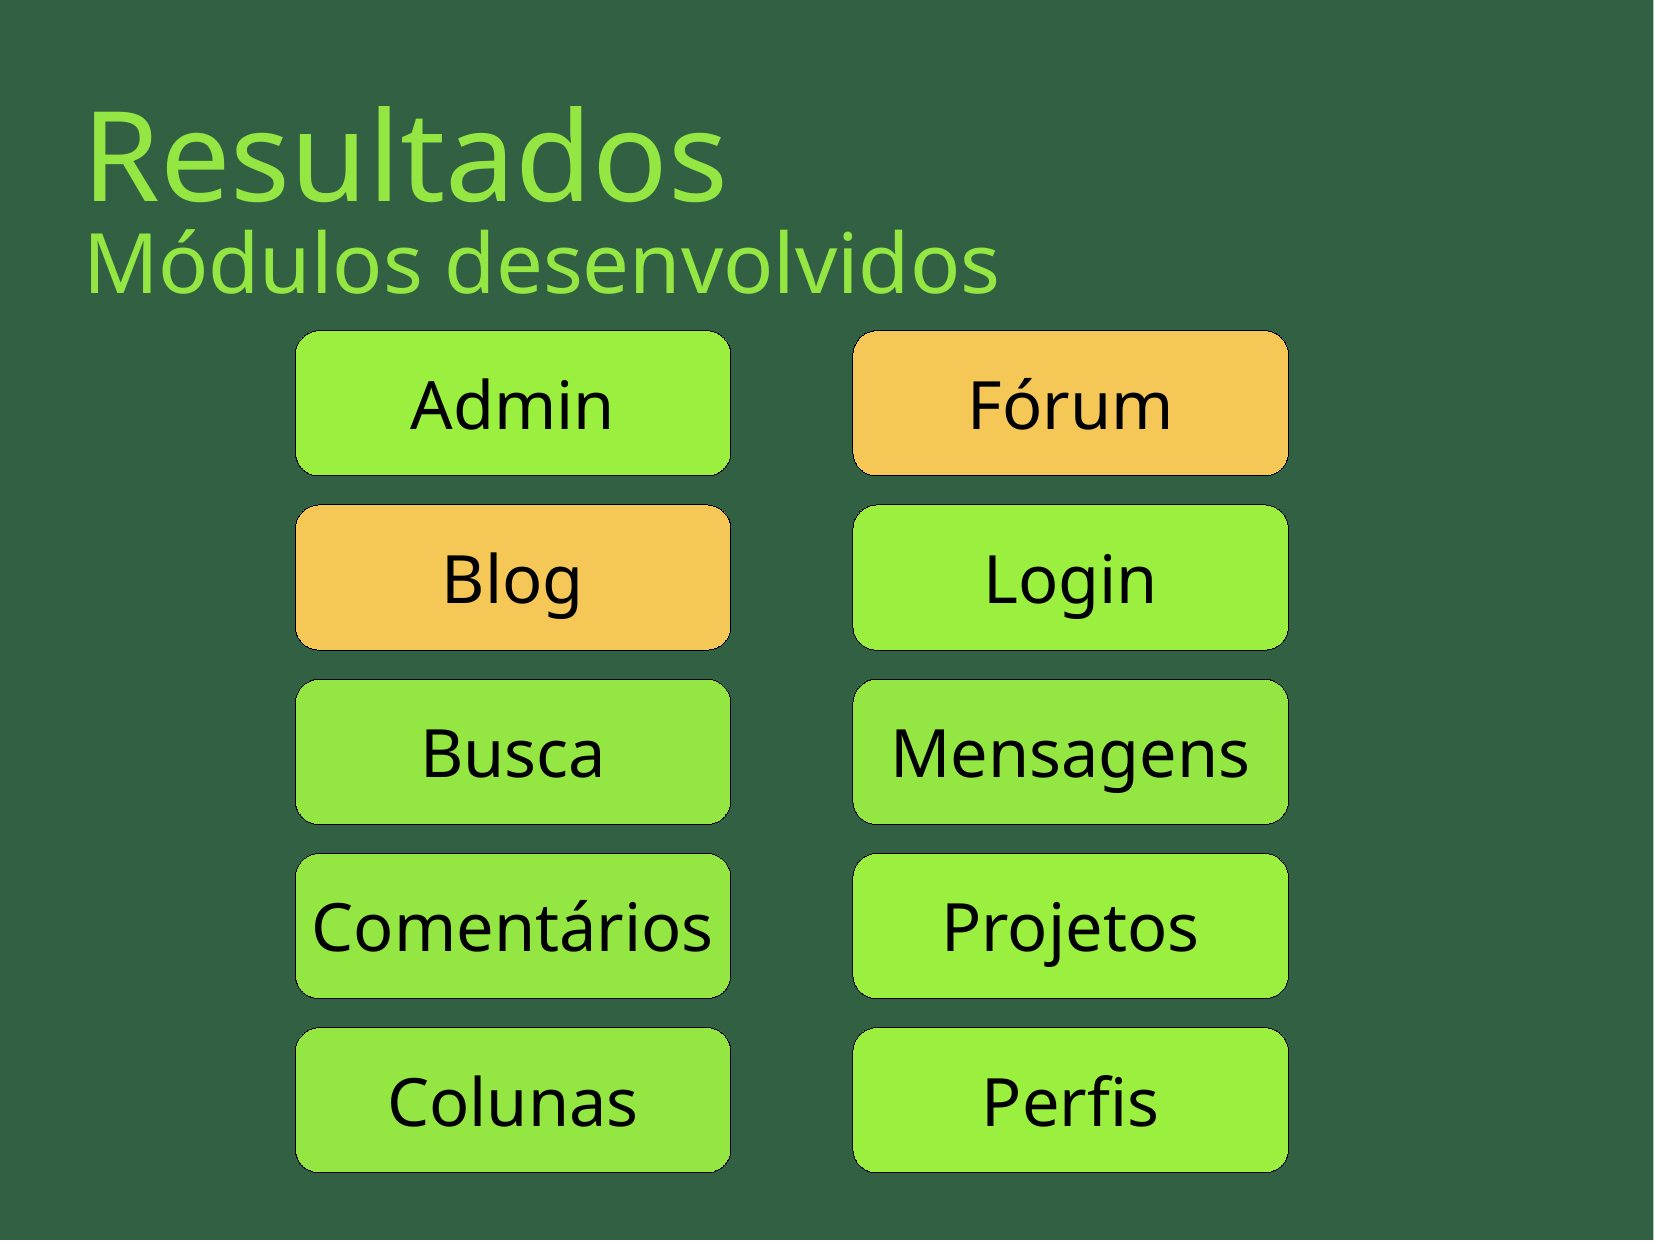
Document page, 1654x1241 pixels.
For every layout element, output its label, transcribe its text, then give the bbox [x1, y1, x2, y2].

text_box Mensagens [852, 679, 1289, 825]
title Resultados [82, 49, 1571, 257]
text_box Busca [295, 679, 731, 825]
text_box Colunas [295, 1027, 731, 1173]
text_box Perfis [852, 1027, 1289, 1173]
title Módulos desenvolvidos [83, 183, 1572, 340]
text_box Fórum [852, 340, 1289, 476]
text_box Blog [295, 504, 731, 651]
text_box Comentários [295, 853, 731, 999]
text_box Projetos [852, 853, 1289, 999]
text_box Login [852, 504, 1289, 651]
text_box Admin [295, 340, 731, 476]
